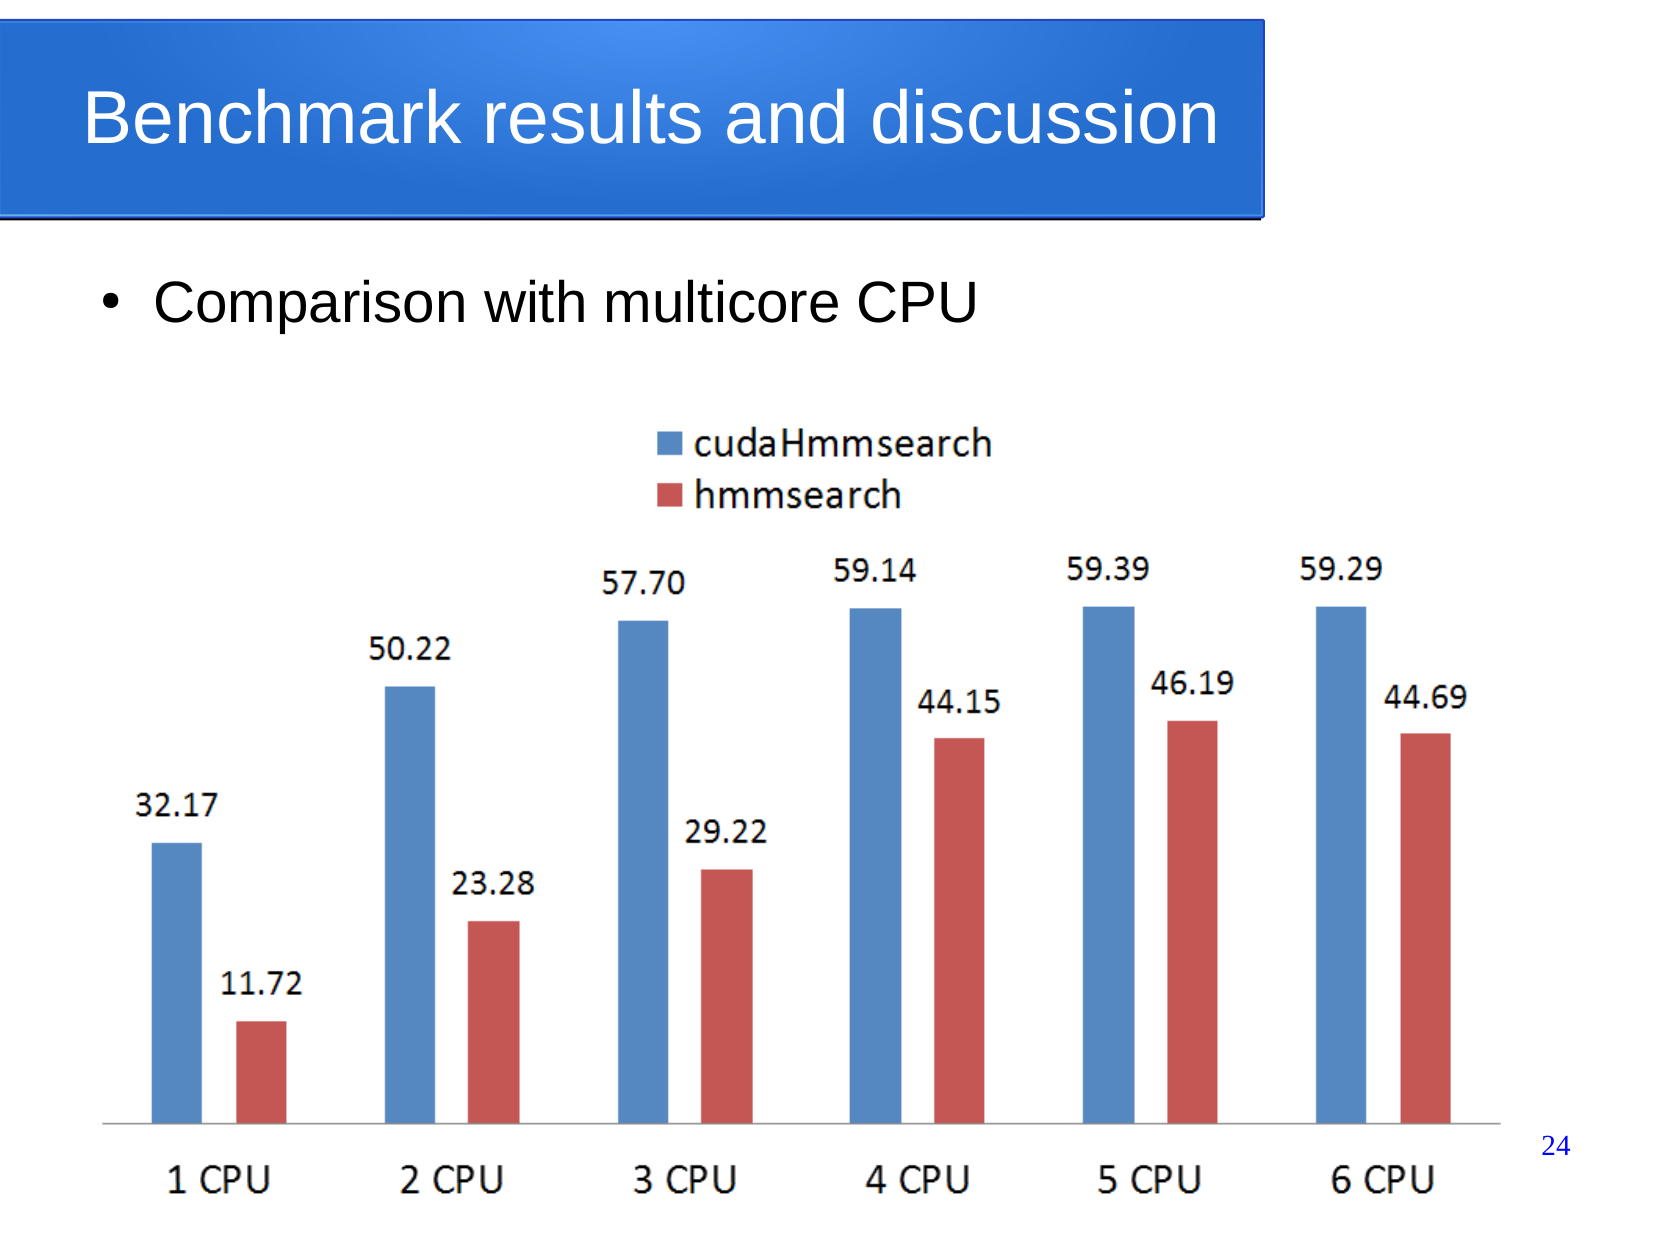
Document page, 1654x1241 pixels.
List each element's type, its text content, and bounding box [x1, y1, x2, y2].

title Benchmark results and discussion [82, 25, 1250, 211]
list Comparison with multicore CPU [82, 269, 1538, 1201]
picture [102, 413, 1501, 1203]
